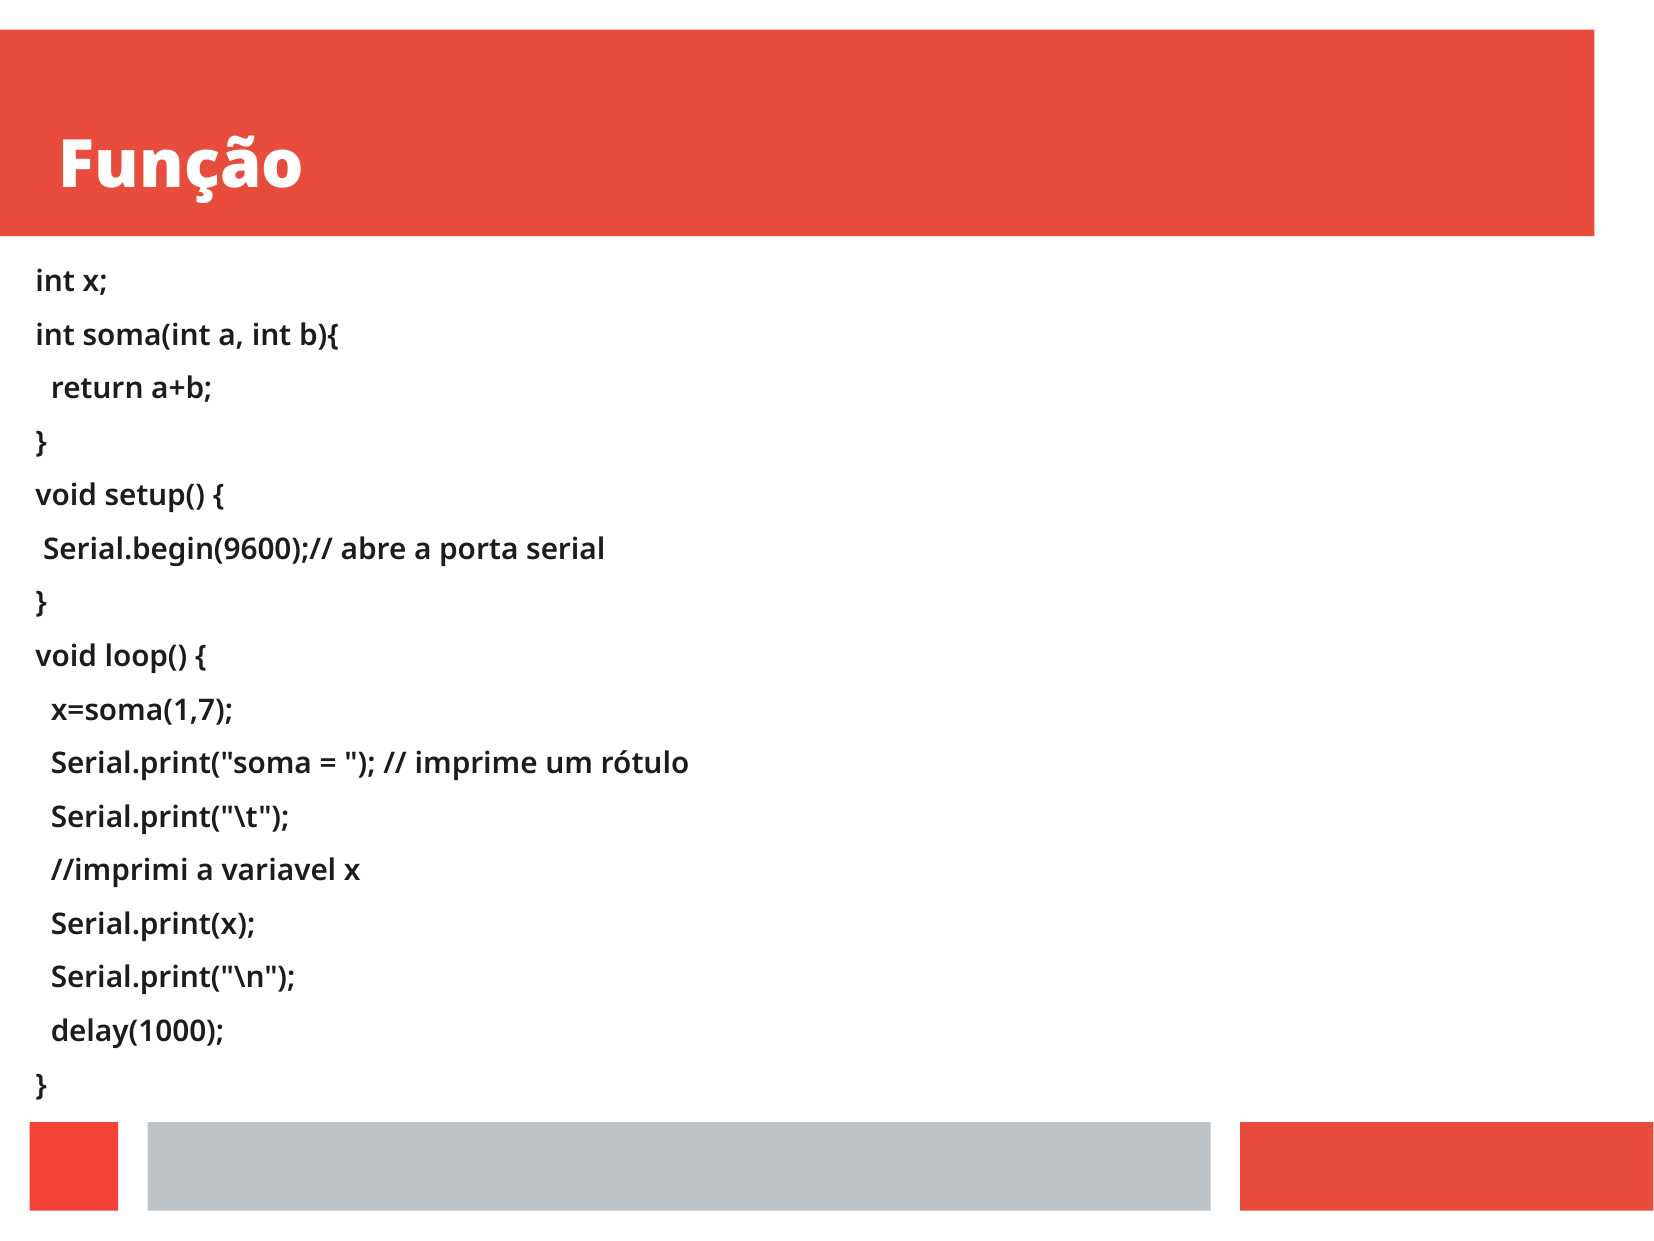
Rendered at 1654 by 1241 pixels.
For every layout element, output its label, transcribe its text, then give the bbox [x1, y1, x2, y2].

list int x; int soma(int a, int b){ return a+b; } void setup() { Serial.begin(9600);// abre a porta serial } void loop() { x=soma(1,7); Serial.print("soma = "); // imprime um rótulo Serial.print("\t"); //imprimi a variavel x Serial.print(x); Serial.print("\n"); delay(1000); } [35, 259, 1607, 1111]
title Função [59, 59, 1595, 207]
